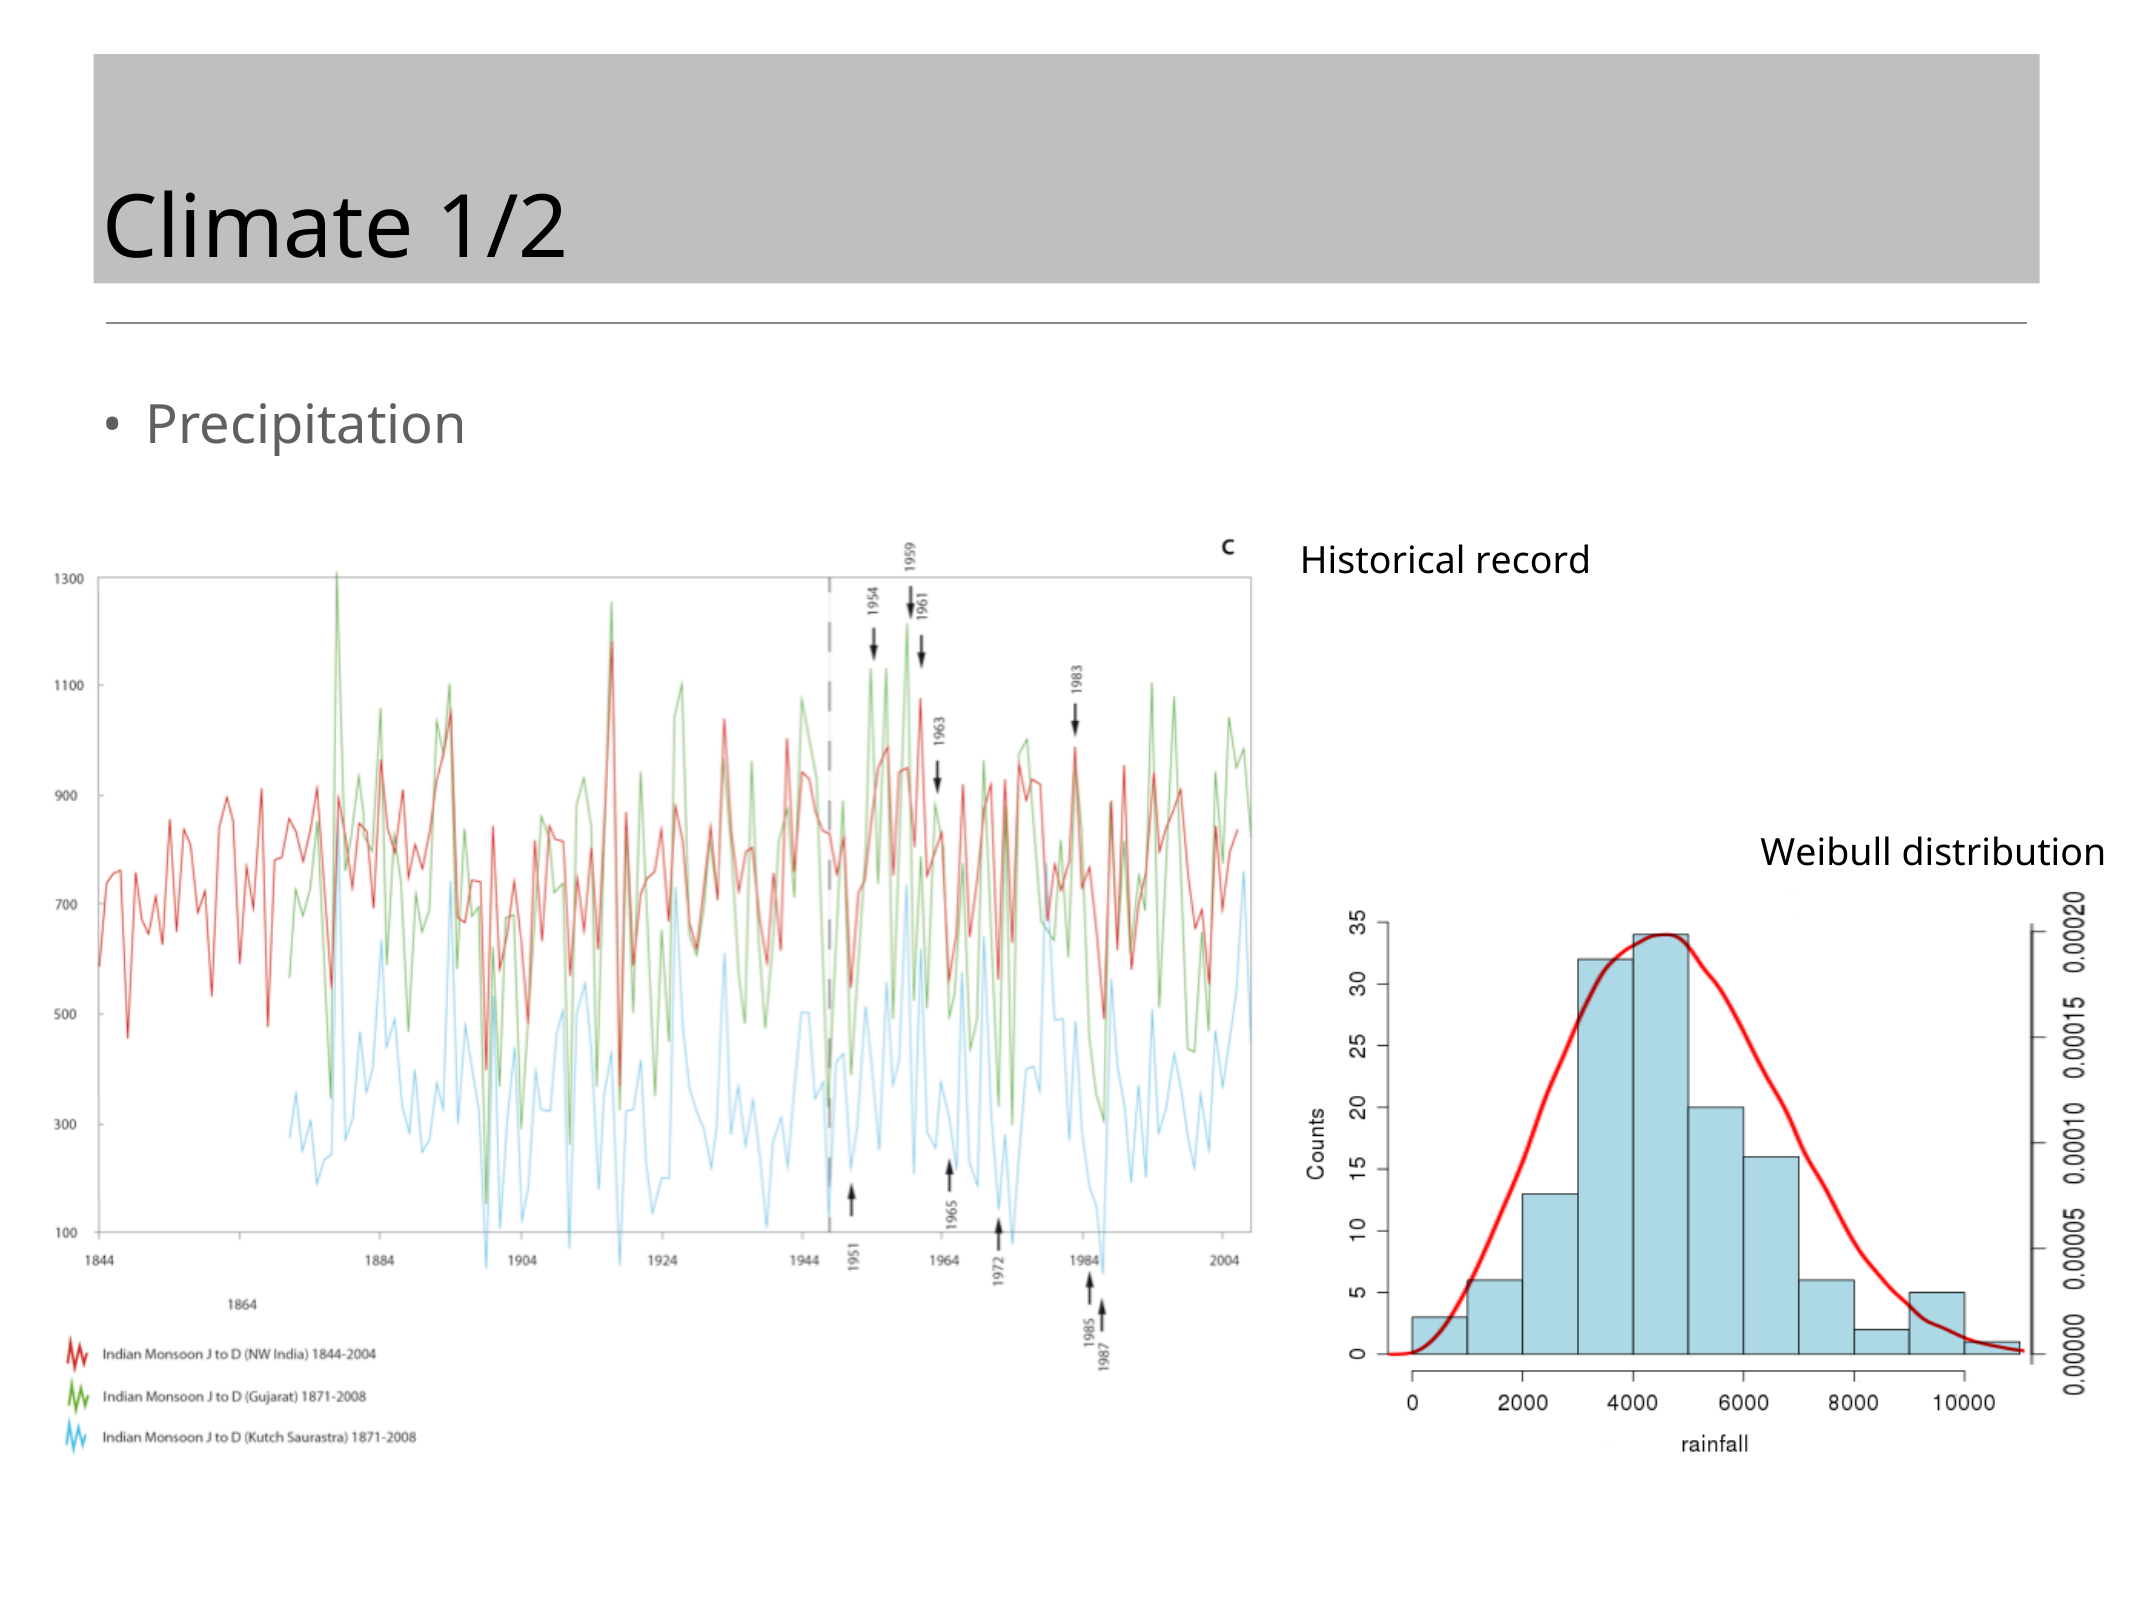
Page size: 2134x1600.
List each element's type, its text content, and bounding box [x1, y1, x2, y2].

title Climate 1/2 [93, 54, 2040, 284]
picture [41, 529, 1275, 1459]
picture [1304, 888, 2096, 1459]
text_box Historical record [1299, 536, 1592, 582]
text_box Weibull distribution [1760, 827, 2107, 873]
list Precipitation [93, 381, 2040, 1459]
